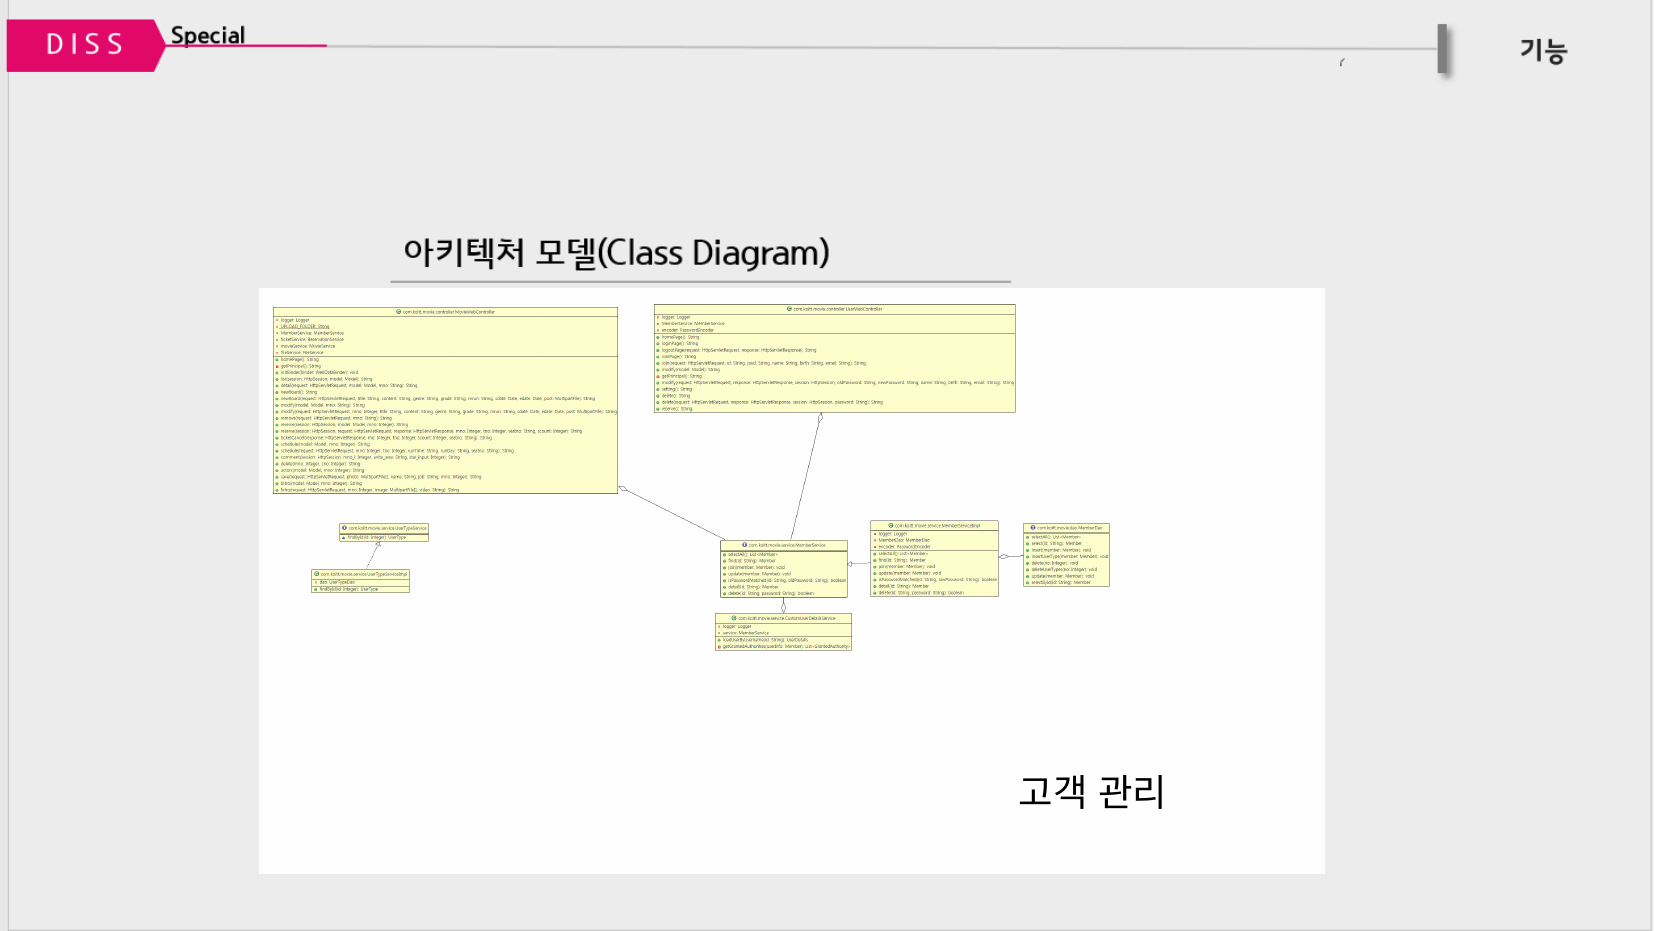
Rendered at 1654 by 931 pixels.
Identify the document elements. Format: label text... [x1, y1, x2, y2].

picture [0, 0, 1654, 931]
text_box 고객 관리 [1003, 755, 1197, 809]
